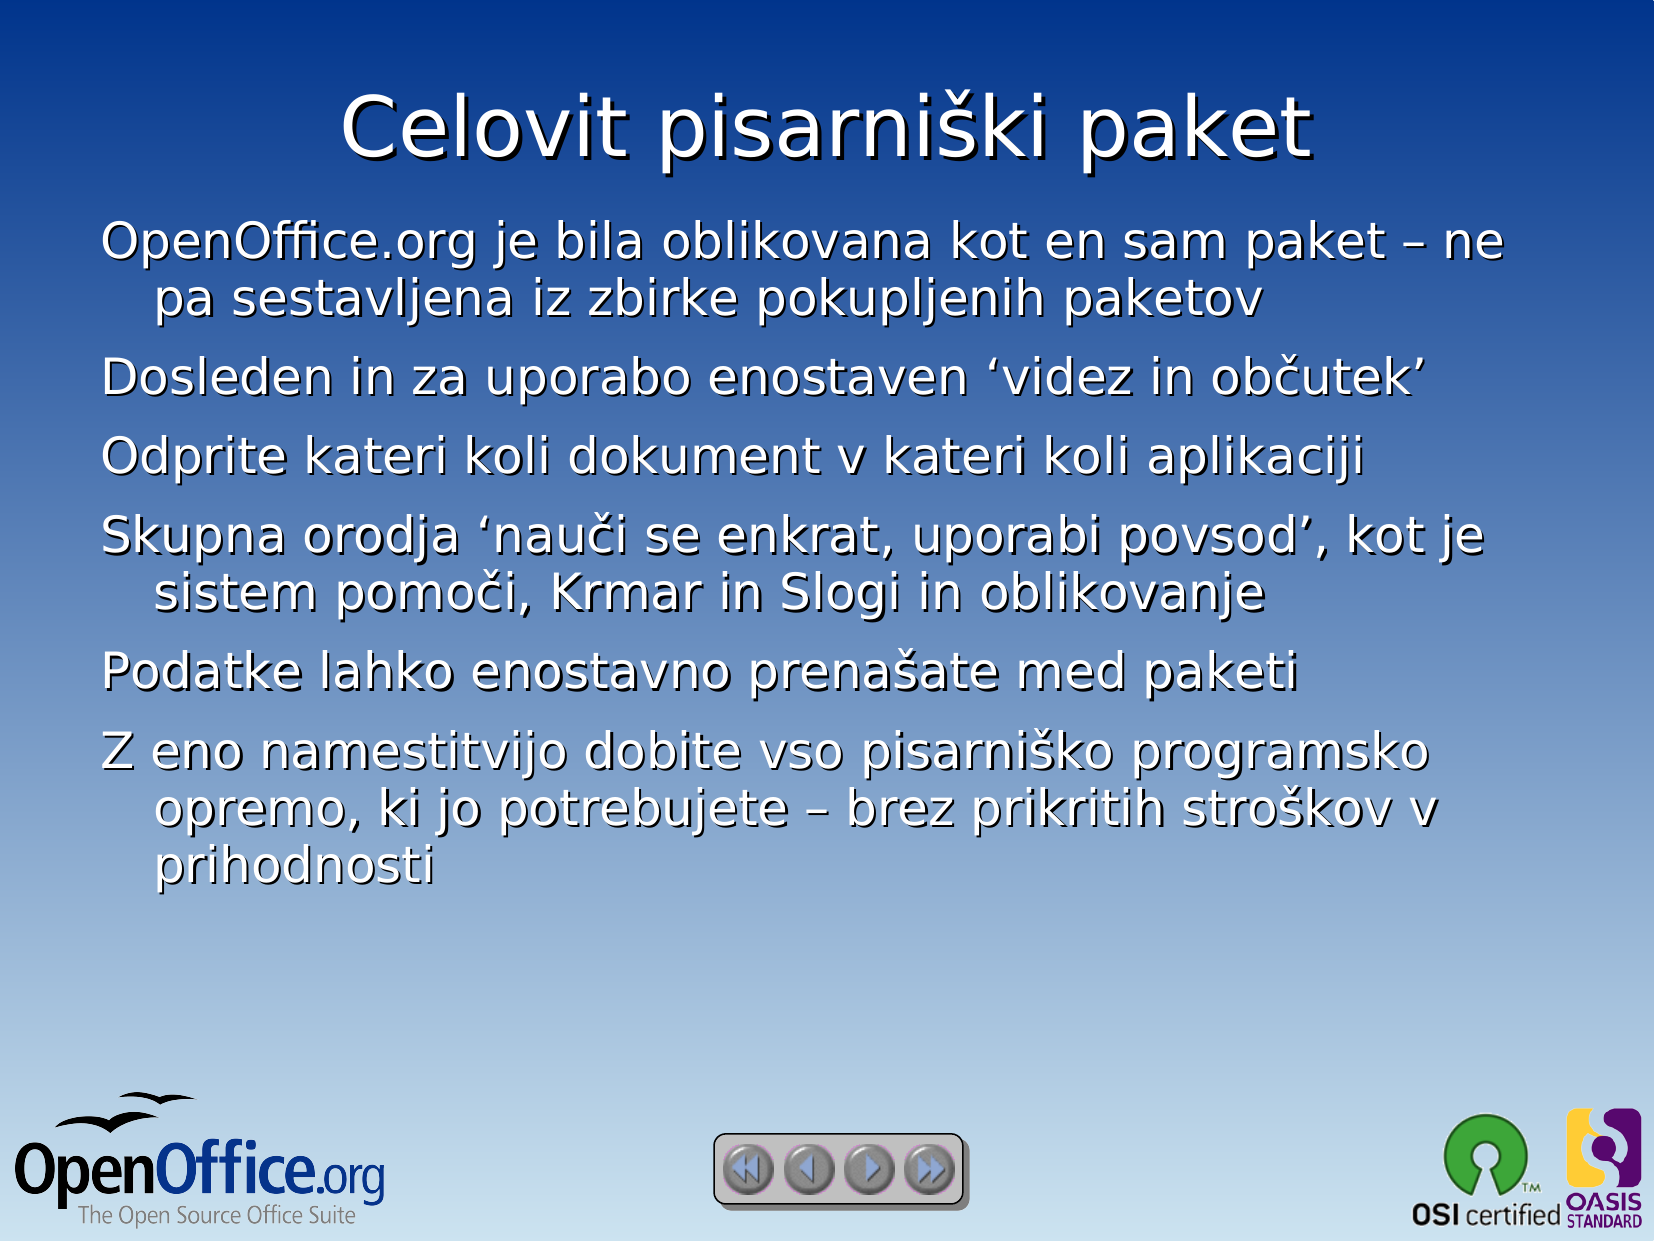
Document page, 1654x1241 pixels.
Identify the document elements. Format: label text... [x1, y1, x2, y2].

picture [1405, 1102, 1654, 1238]
text_box [714, 1133, 963, 1204]
title Celovit pisarniški paket [82, 49, 1571, 208]
picture [784, 1144, 835, 1195]
list OpenOffice.org je bila oblikovana kot en sam paket – ne pa sestavljena iz zbirke pokupljenih paketov Dosleden in za uporabo enostaven ‘videz in občutek’ Odprite kateri koli dokument v kateri koli aplikaciji Skupna orodja ‘nauči se enkrat, uporabi povsod’, kot je sistem pomoči, Krmar in Slogi in oblikovanje Podatke lahko enostavno prenašate med paketi Z eno namestitvijo dobite vso pisarniško programsko opremo, ki jo potrebujete – brez prikritih stroškov v prihodnosti [82, 212, 1571, 1070]
picture [844, 1144, 895, 1195]
picture [723, 1144, 774, 1195]
picture [15, 1092, 384, 1229]
picture [904, 1144, 955, 1195]
